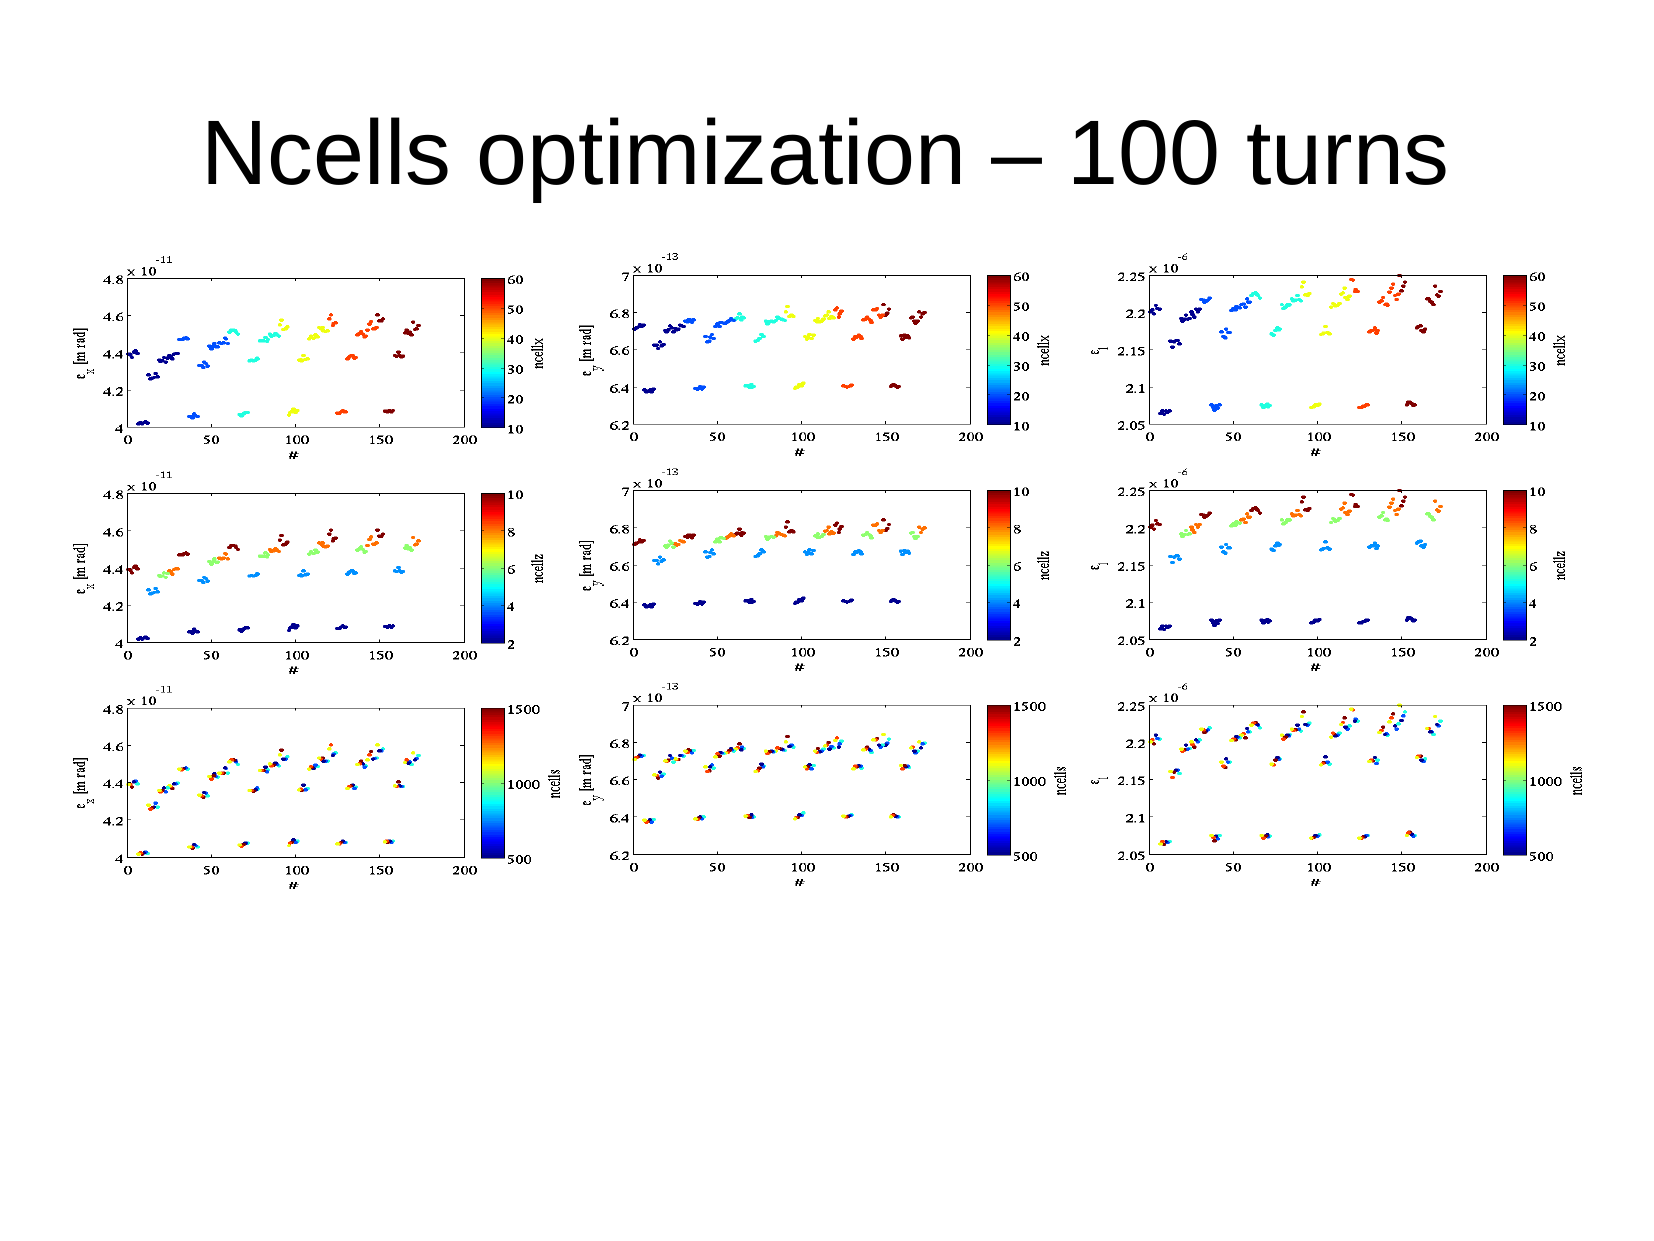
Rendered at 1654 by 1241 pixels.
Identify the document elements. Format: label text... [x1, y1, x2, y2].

picture [60, 215, 1077, 936]
title Ncells optimization – 100 turns [82, 49, 1571, 257]
picture [1082, 215, 1593, 933]
